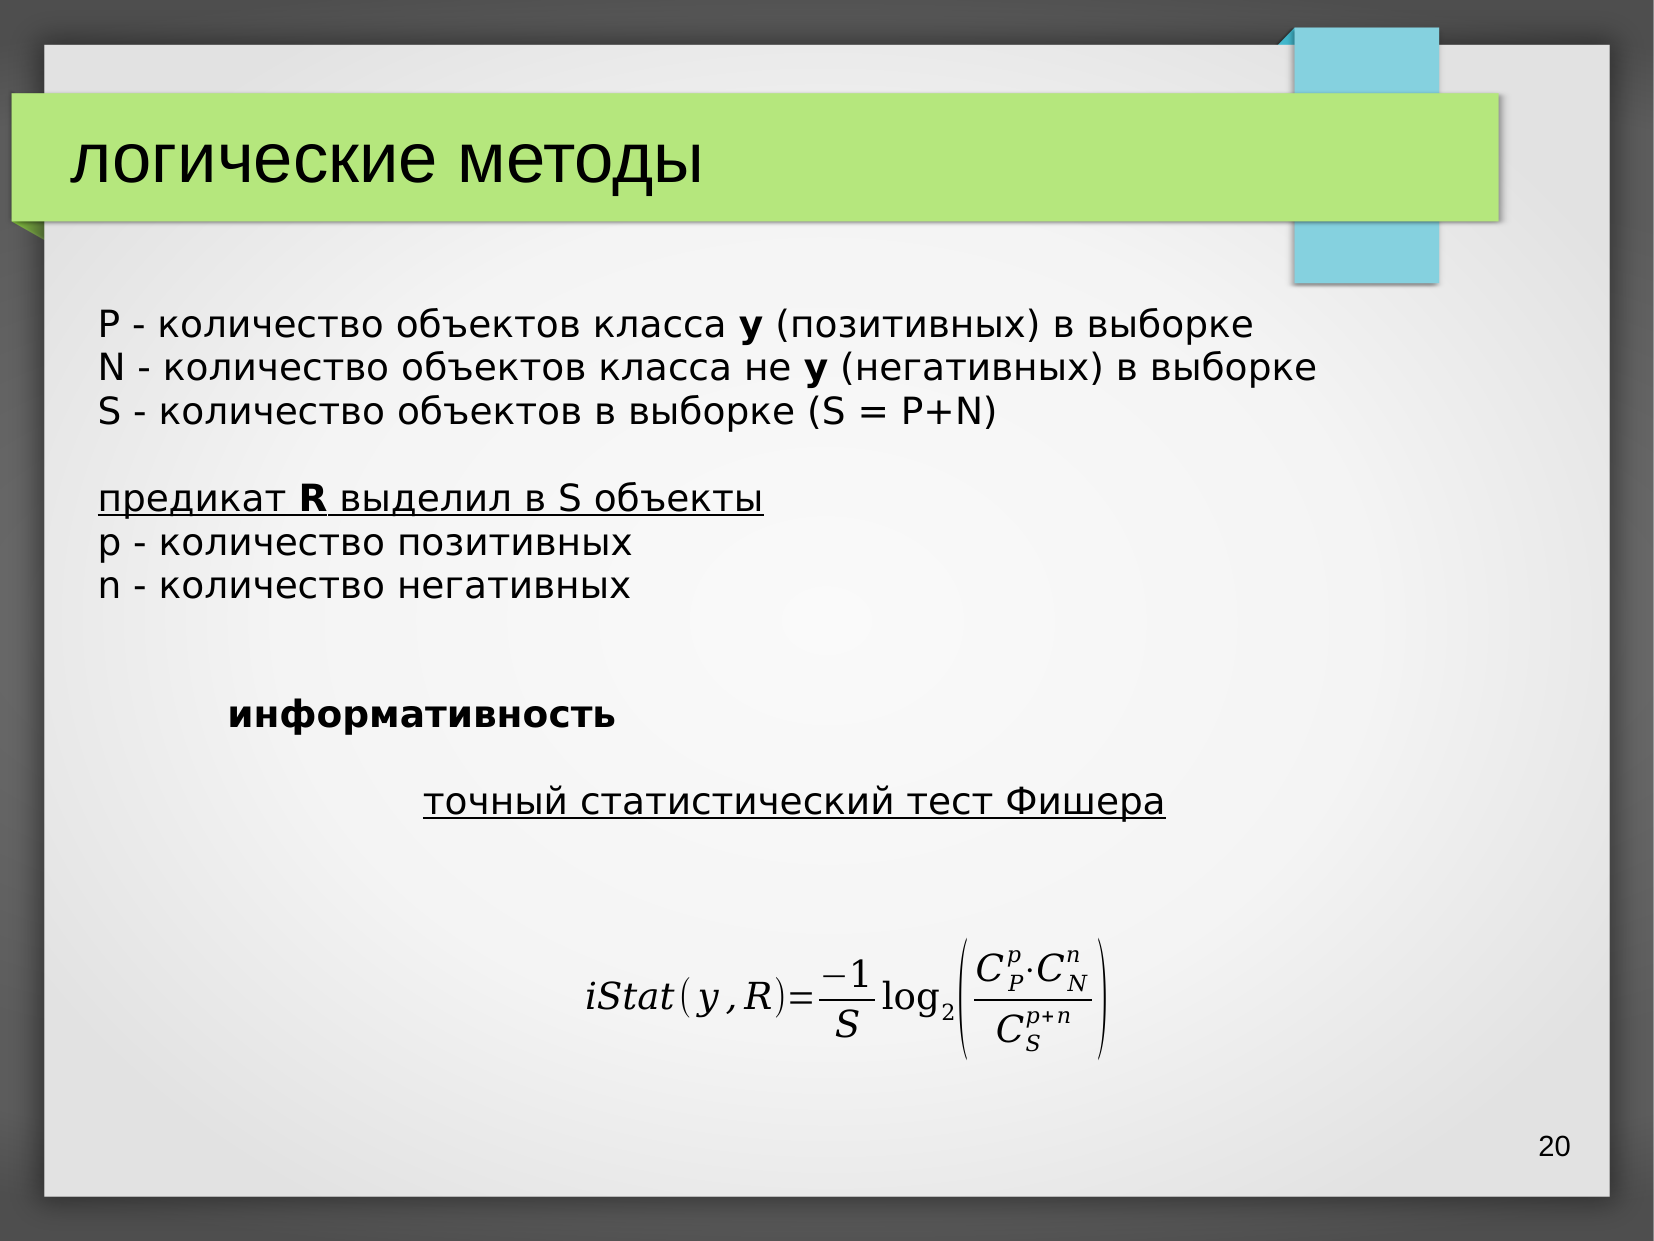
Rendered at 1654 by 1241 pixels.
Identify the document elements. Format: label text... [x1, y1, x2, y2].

text_box P - количество объектов класса y (позитивных) в выборке N - количество объектов класса не y (негативных) в выборке S - количество объектов в выборке (S = P+N) предикат R выделил в S объекты p - количество позитивных n - количество негативных [82, 295, 1406, 659]
picture [0, 0, 1654, 1241]
chart [578, 936, 1115, 1063]
title логические методы [70, 118, 1205, 199]
text_box информативность точный статистический тест Фишера [212, 685, 1182, 831]
